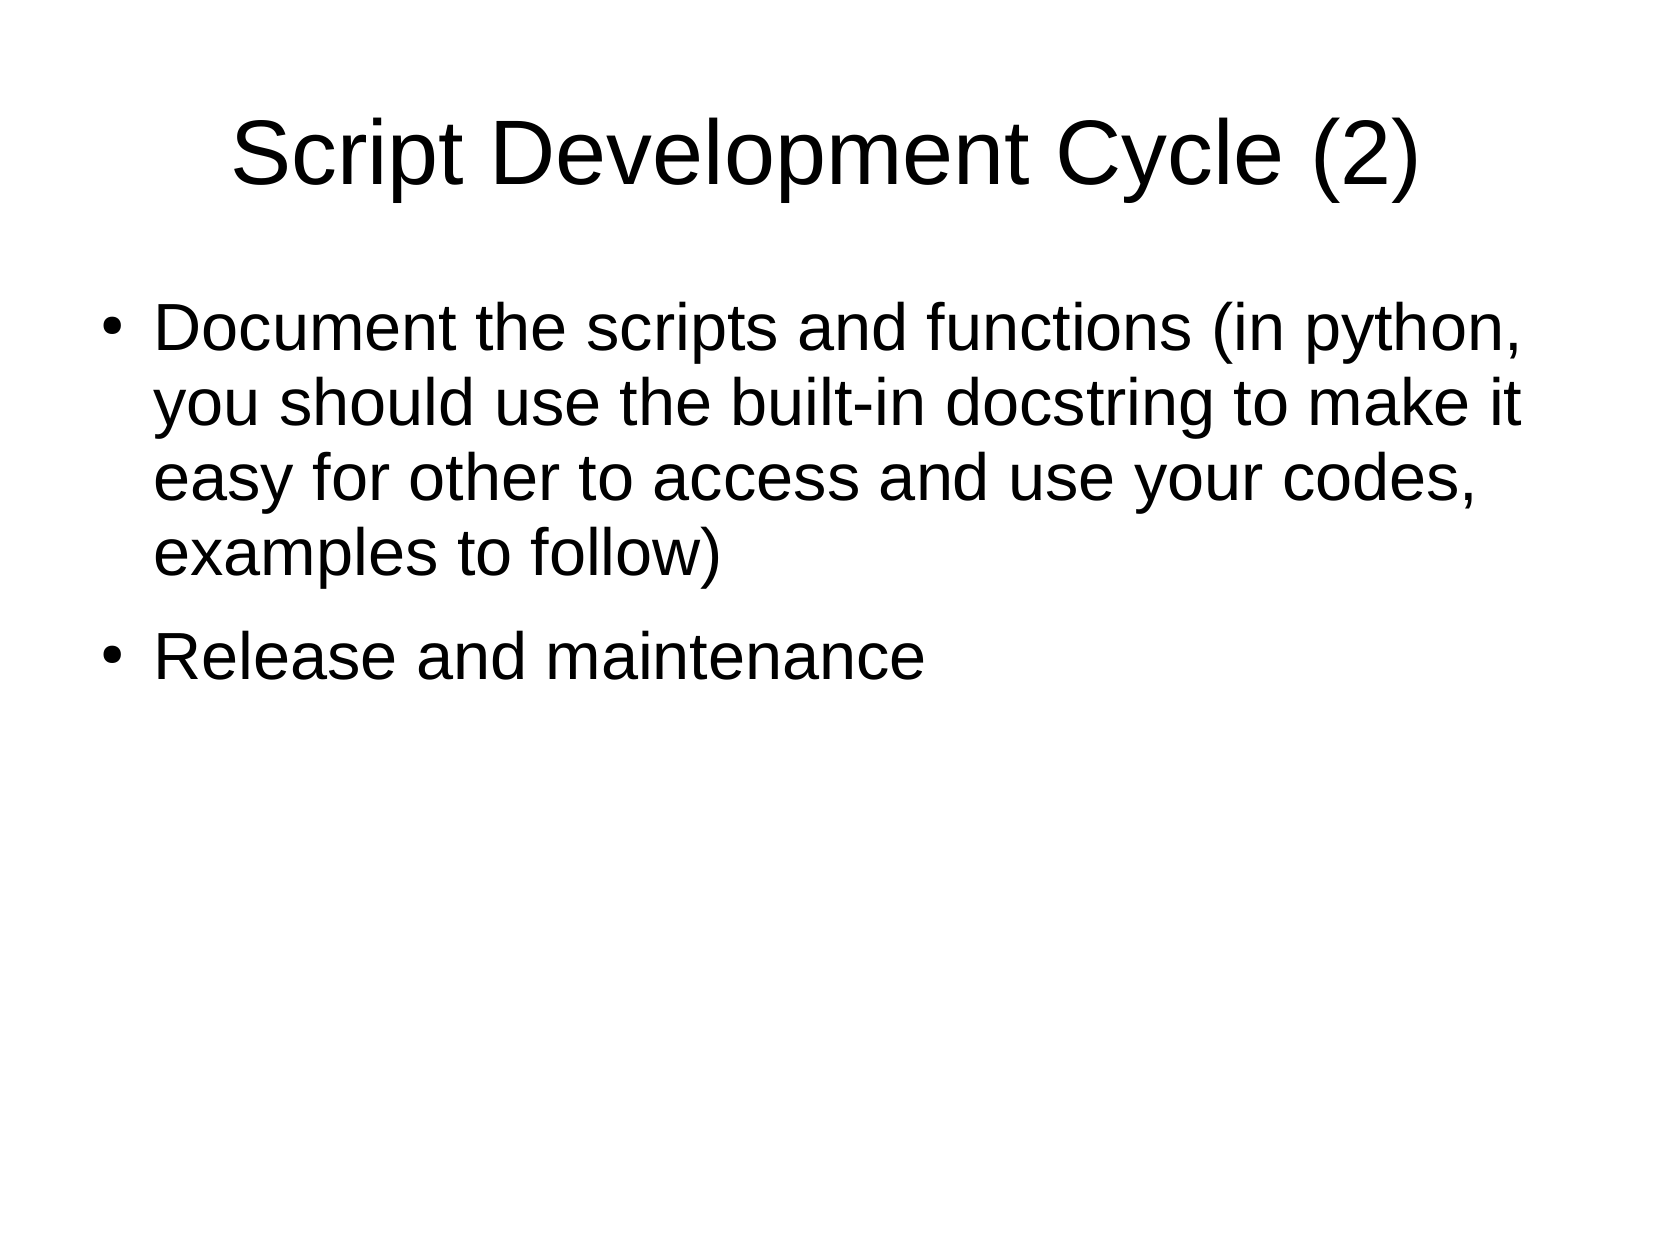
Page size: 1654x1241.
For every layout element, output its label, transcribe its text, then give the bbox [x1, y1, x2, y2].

title Script Development Cycle (2) [82, 49, 1571, 257]
list Document the scripts and functions (in python, you should use the built-in docstring to make it easy for other to access and use your codes, examples to follow) Release and maintenance [82, 290, 1571, 1010]
